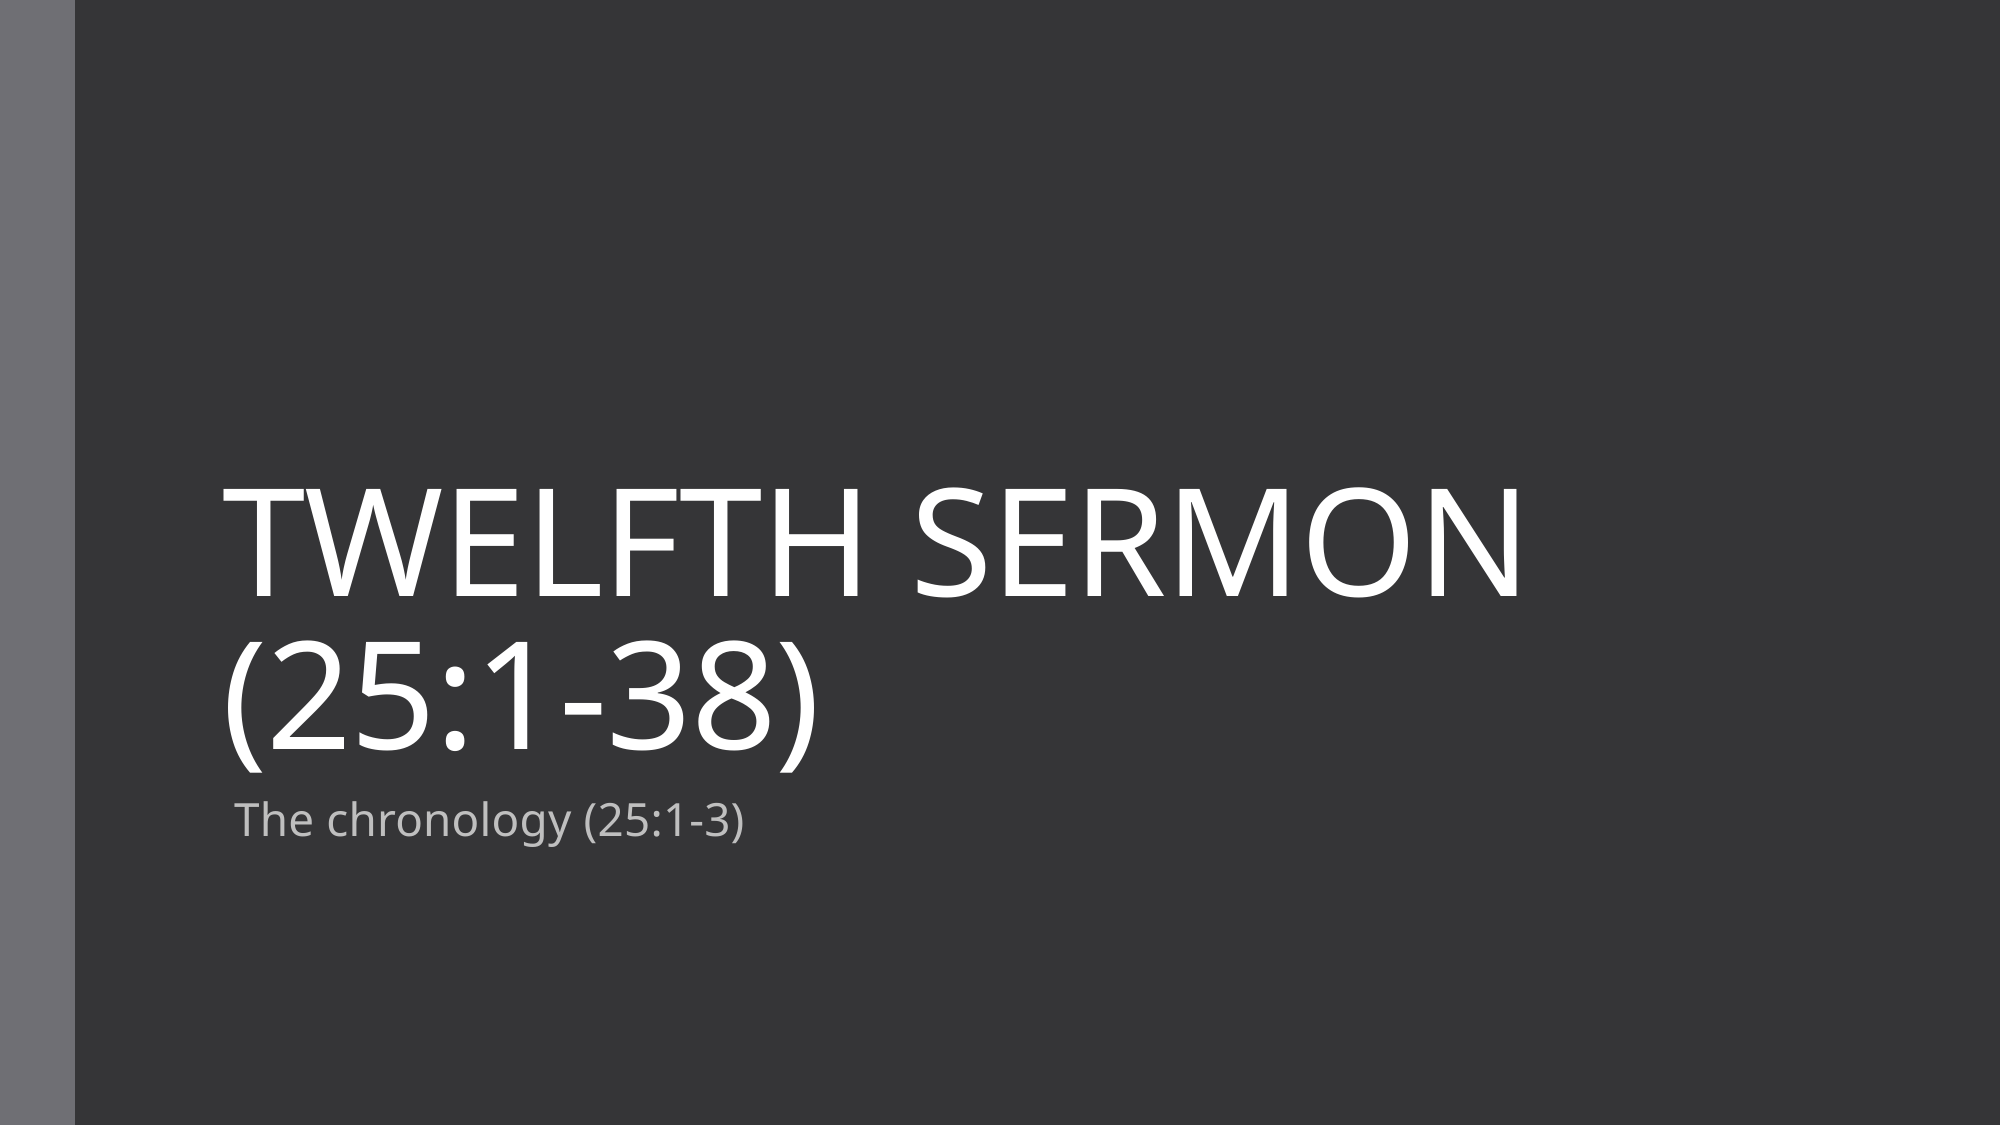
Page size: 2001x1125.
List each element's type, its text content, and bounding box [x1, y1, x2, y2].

title TWELFTH SERMON (25:1-38) [206, 124, 1752, 787]
subtitle The chronology (25:1-3) [206, 787, 1752, 1066]
